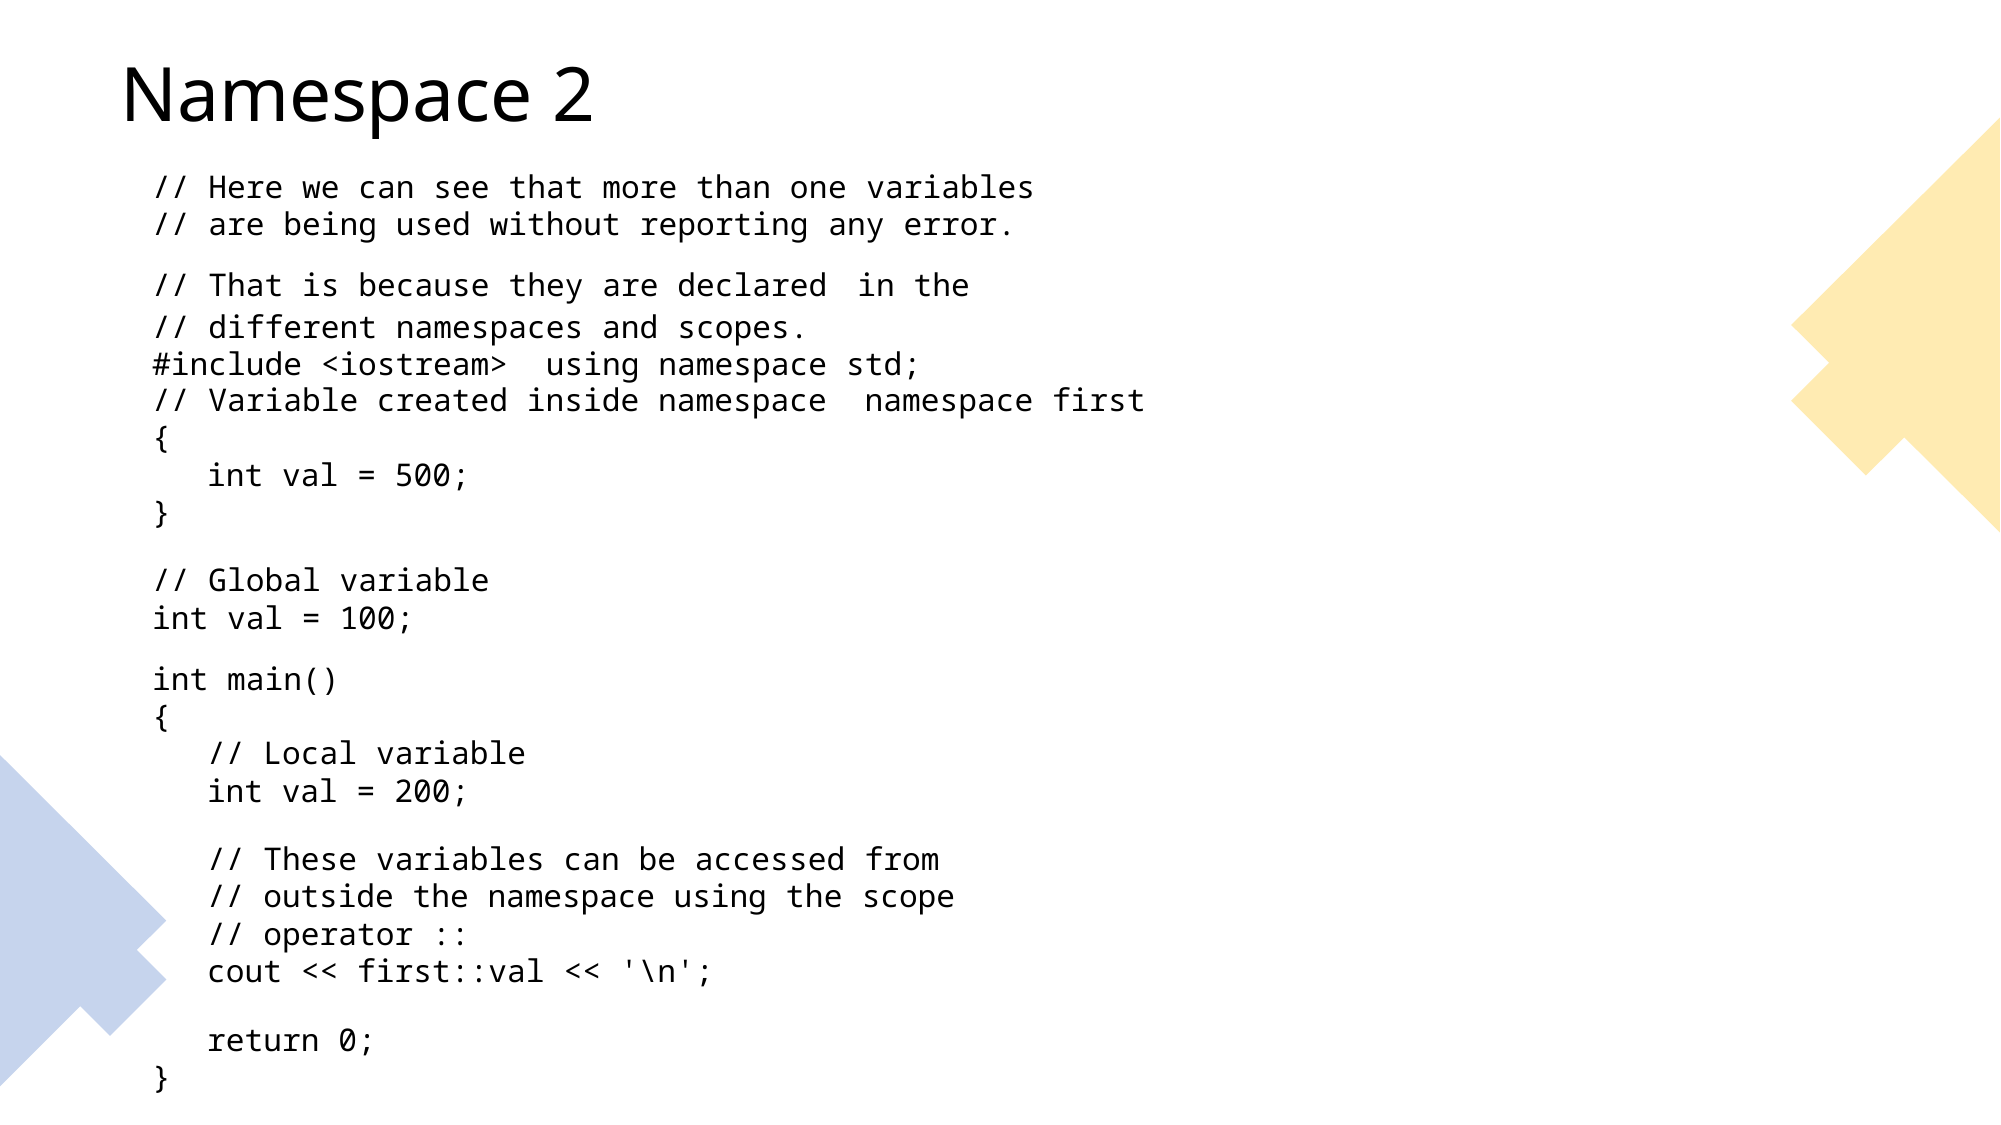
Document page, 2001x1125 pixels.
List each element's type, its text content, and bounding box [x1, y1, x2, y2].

text_box [1791, 117, 2000, 533]
title Namespace 2 [118, 44, 991, 150]
text_box // That is because they are declared in the // different namespaces and scopes. #include <iostream> using namespace std; [150, 244, 1483, 377]
text_box // Here we can see that more than one variables // are being used without reporting any error. [149, 164, 1854, 243]
text_box [0, 755, 150, 1087]
text_box // Variable created inside namespace namespace first { int val = 500; } // Global variable int val = 100; int main() { // Local variable int val = 200; // These variables can be accessed from // outside the namespace using the scope // operator :: cout << first::val << '\n'; return 0; } [150, 377, 1774, 1095]
